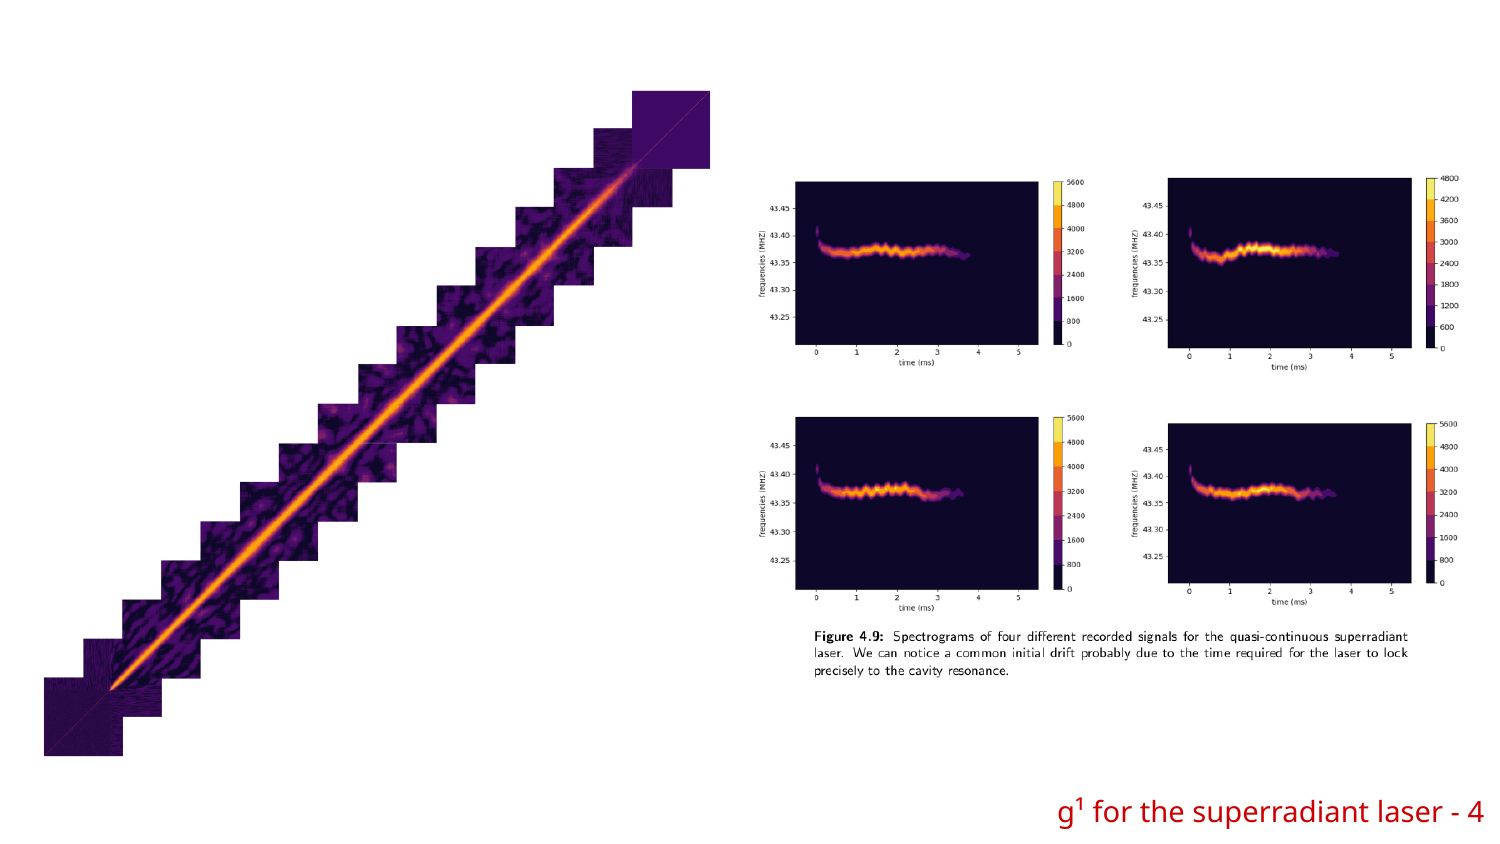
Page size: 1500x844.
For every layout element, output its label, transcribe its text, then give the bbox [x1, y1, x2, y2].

text_box g¹ for the superradiant laser - 4 [344, 778, 1500, 844]
picture [7, 86, 1484, 757]
